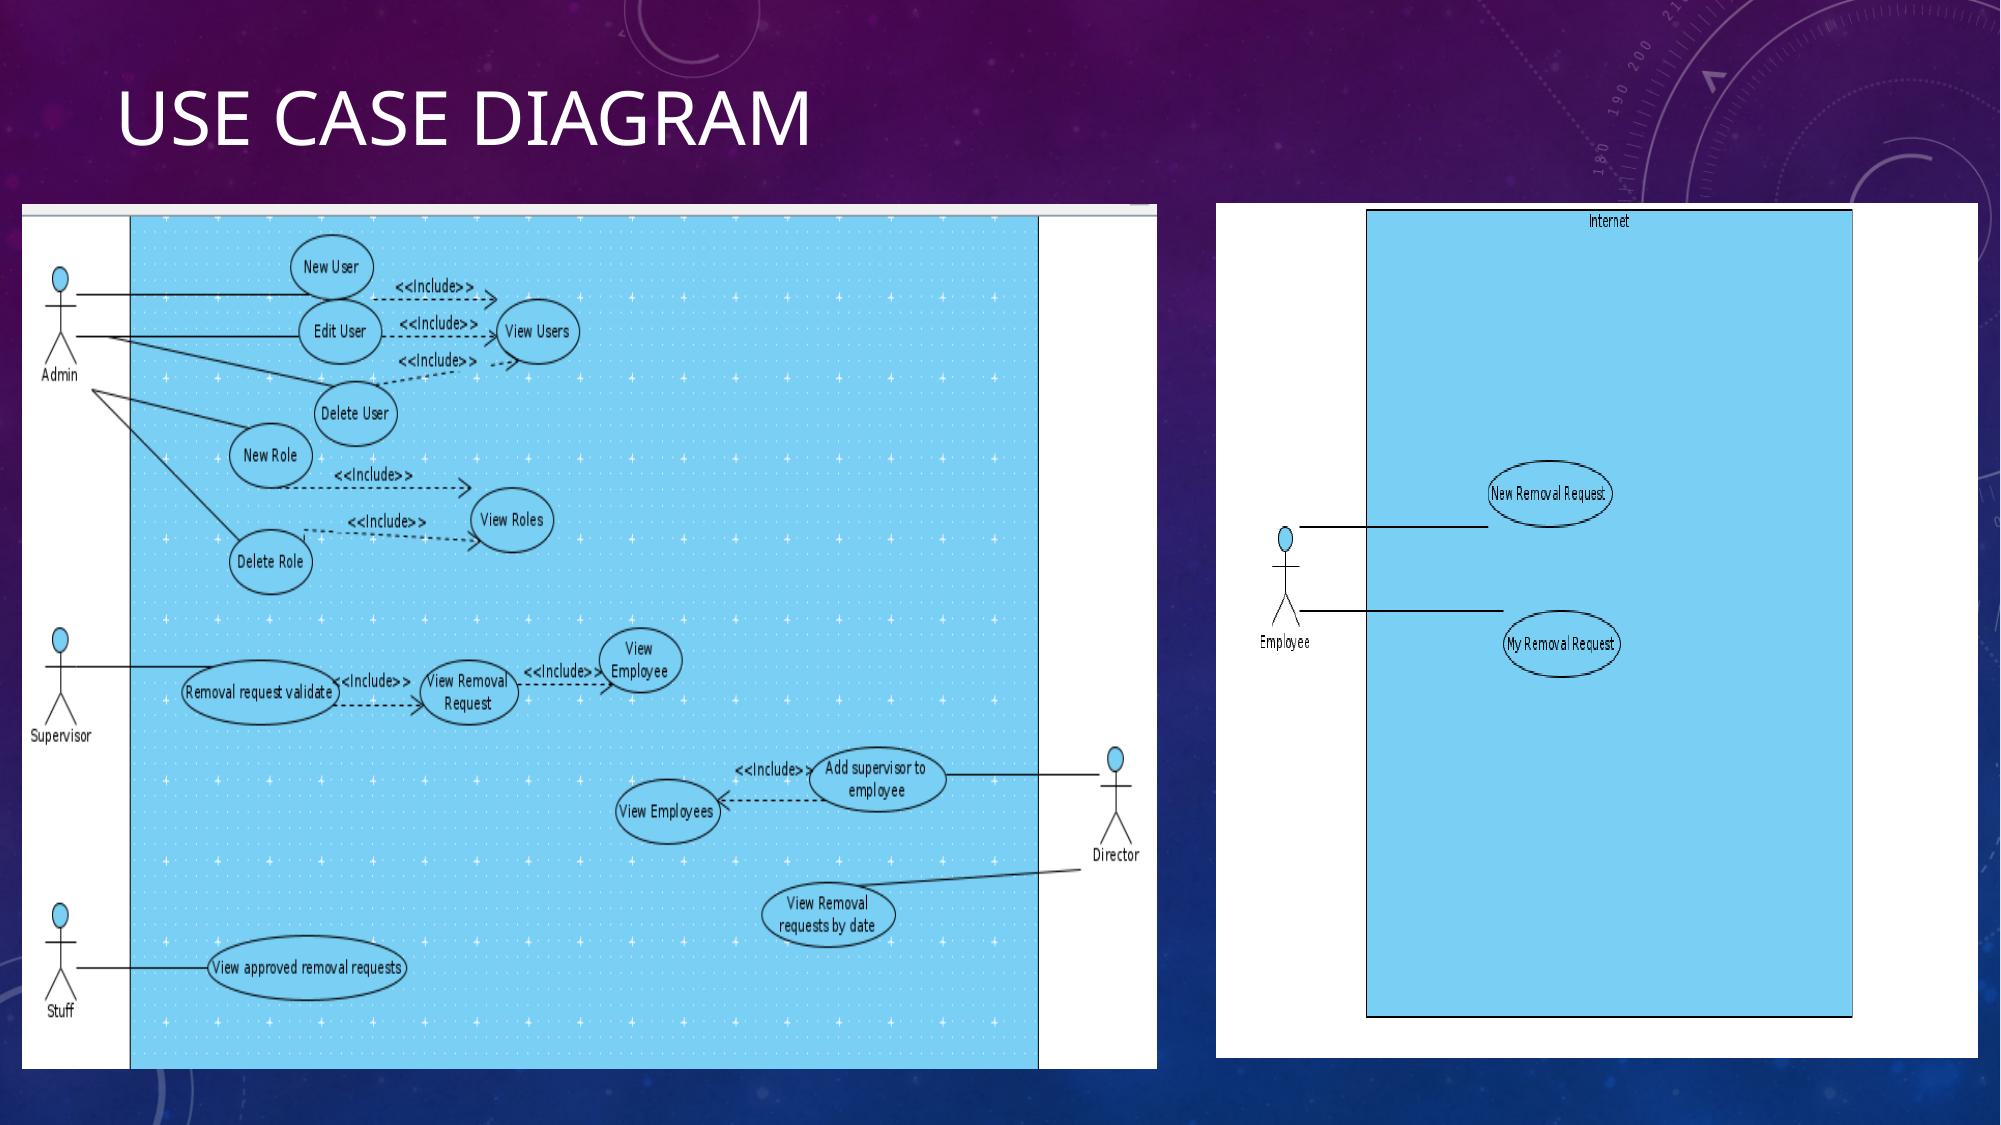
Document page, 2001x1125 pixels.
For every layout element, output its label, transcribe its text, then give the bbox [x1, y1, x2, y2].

picture [0, 0, 2001, 1125]
title USE CASE DIAGRAM [100, 38, 1763, 193]
